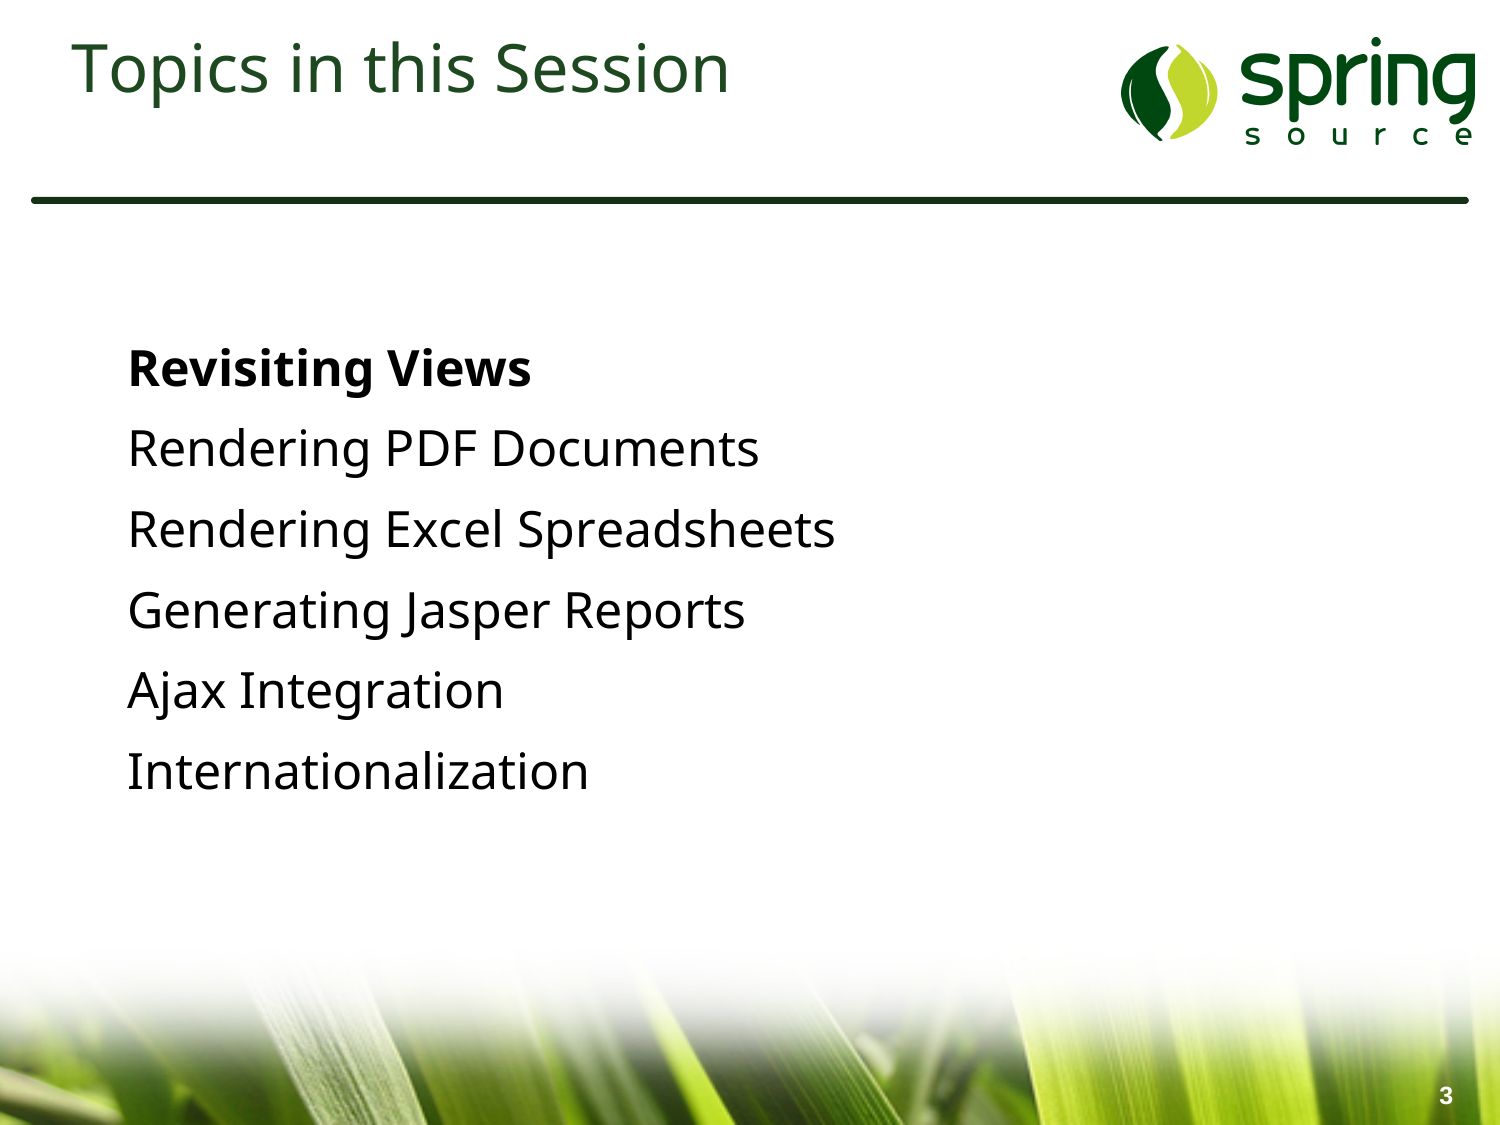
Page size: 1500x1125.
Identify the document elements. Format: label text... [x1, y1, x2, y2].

picture [1121, 37, 1475, 145]
picture [0, 944, 1500, 1125]
title Topics in this Session [56, 13, 1089, 177]
list Revisiting Views Rendering PDF Documents Rendering Excel Spreadsheets Generating Jasper Reports Ajax Integration Internationalization [112, 324, 1388, 1005]
